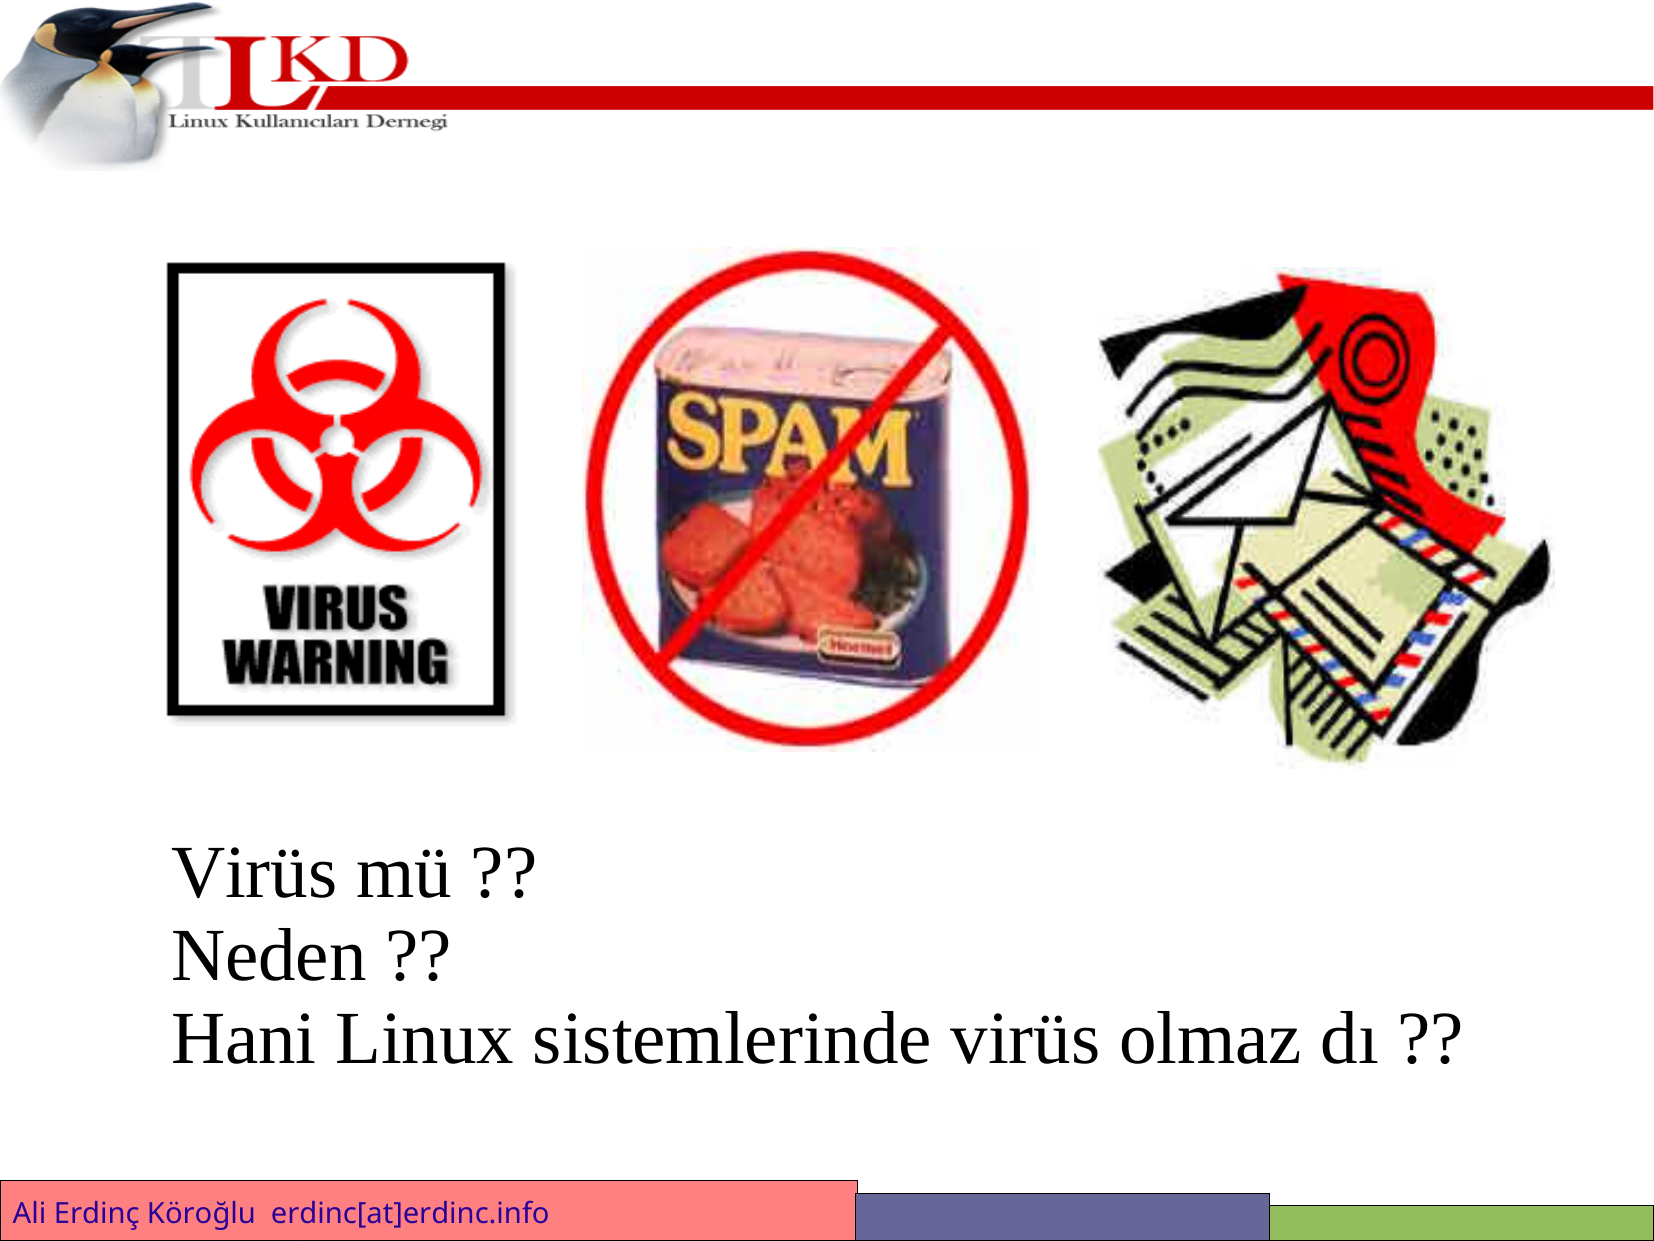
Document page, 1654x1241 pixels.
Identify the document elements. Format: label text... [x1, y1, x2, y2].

text_box [0, 1180, 1654, 1241]
picture [1098, 267, 1555, 769]
text_box Ali Erdinç Köroğlu erdinc[at]erdinc.info http://www.erdinc.info [12, 1192, 852, 1232]
picture [0, 0, 1654, 172]
picture [161, 255, 526, 733]
picture [582, 247, 1036, 752]
text_box Virüs mü ?? Neden ?? Hani Linux sistemlerinde virüs olmaz dı ?? [171, 830, 1466, 1108]
